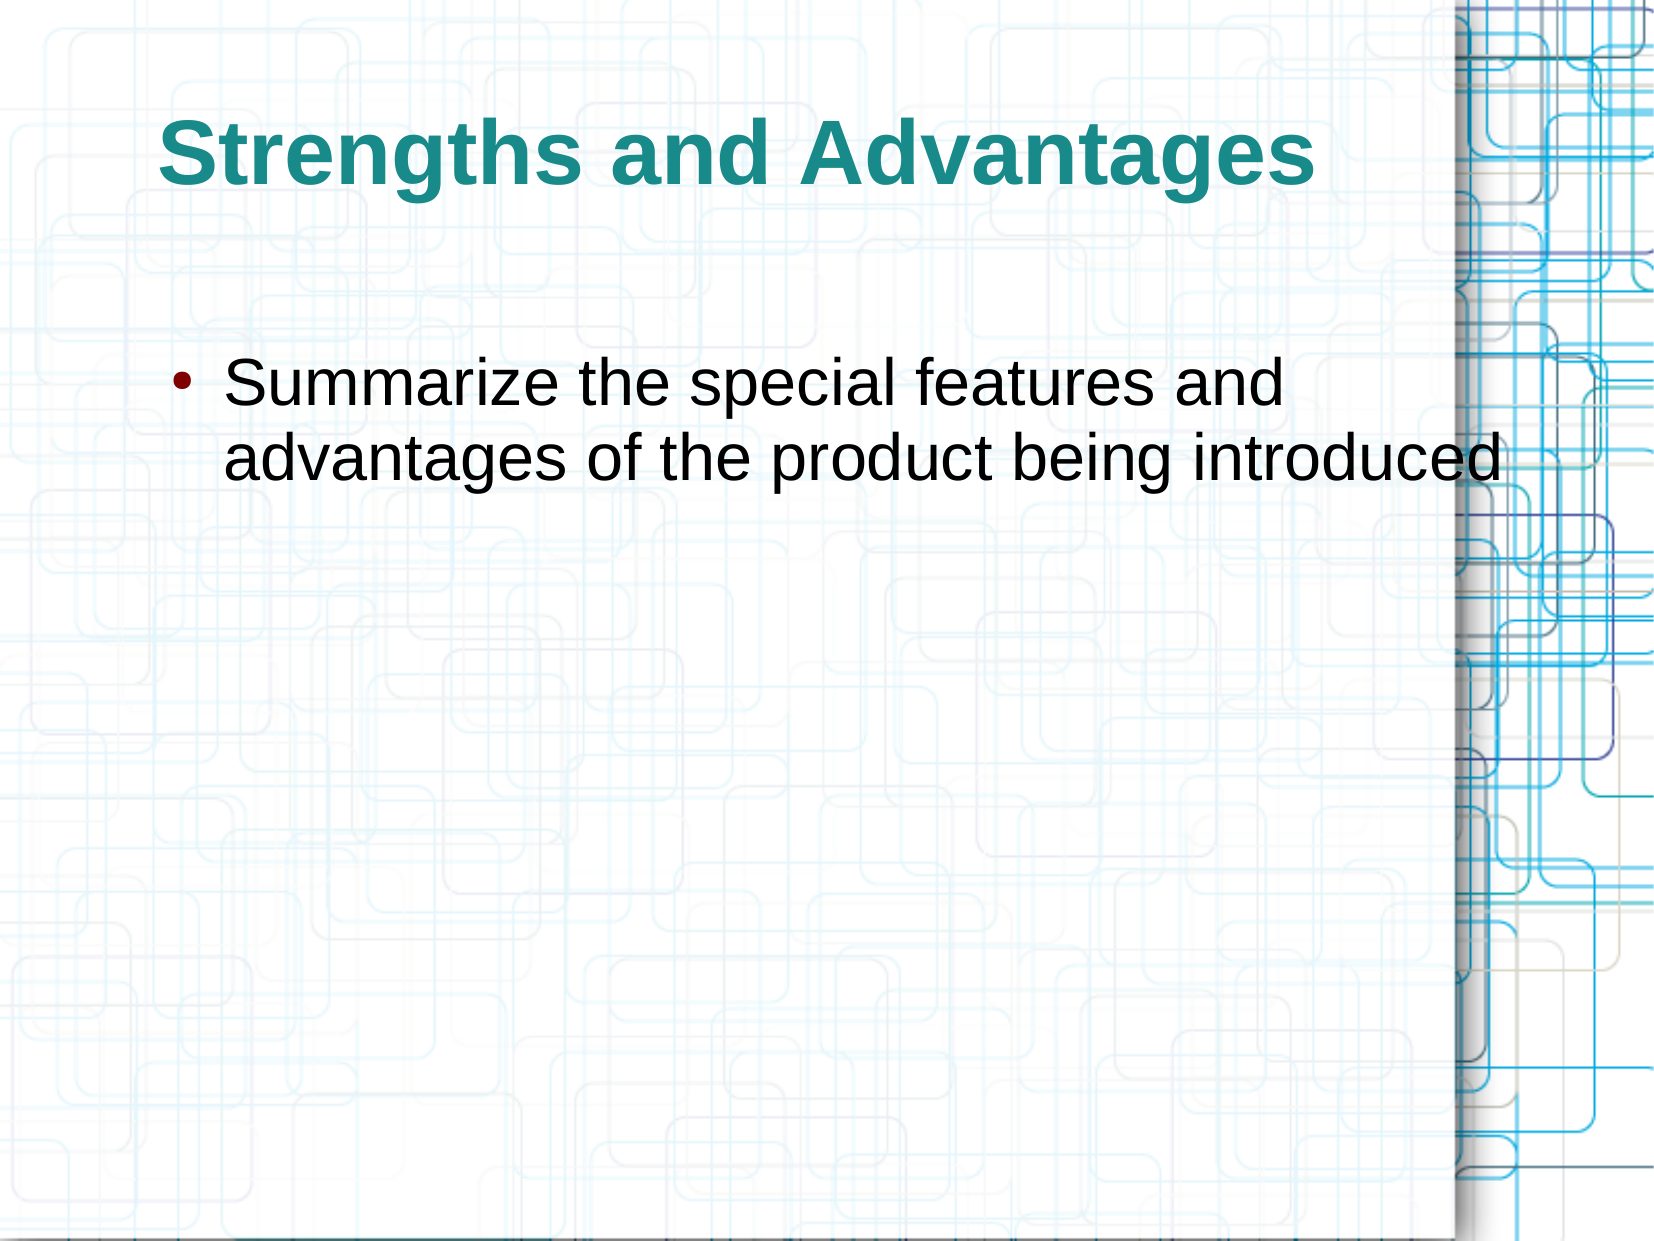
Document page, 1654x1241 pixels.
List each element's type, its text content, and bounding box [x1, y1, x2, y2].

picture [0, 0, 1654, 1241]
list Summarize the special features and advantages of the product being introduced [152, 344, 1534, 1127]
title Strengths and Advantages [59, 49, 1418, 257]
